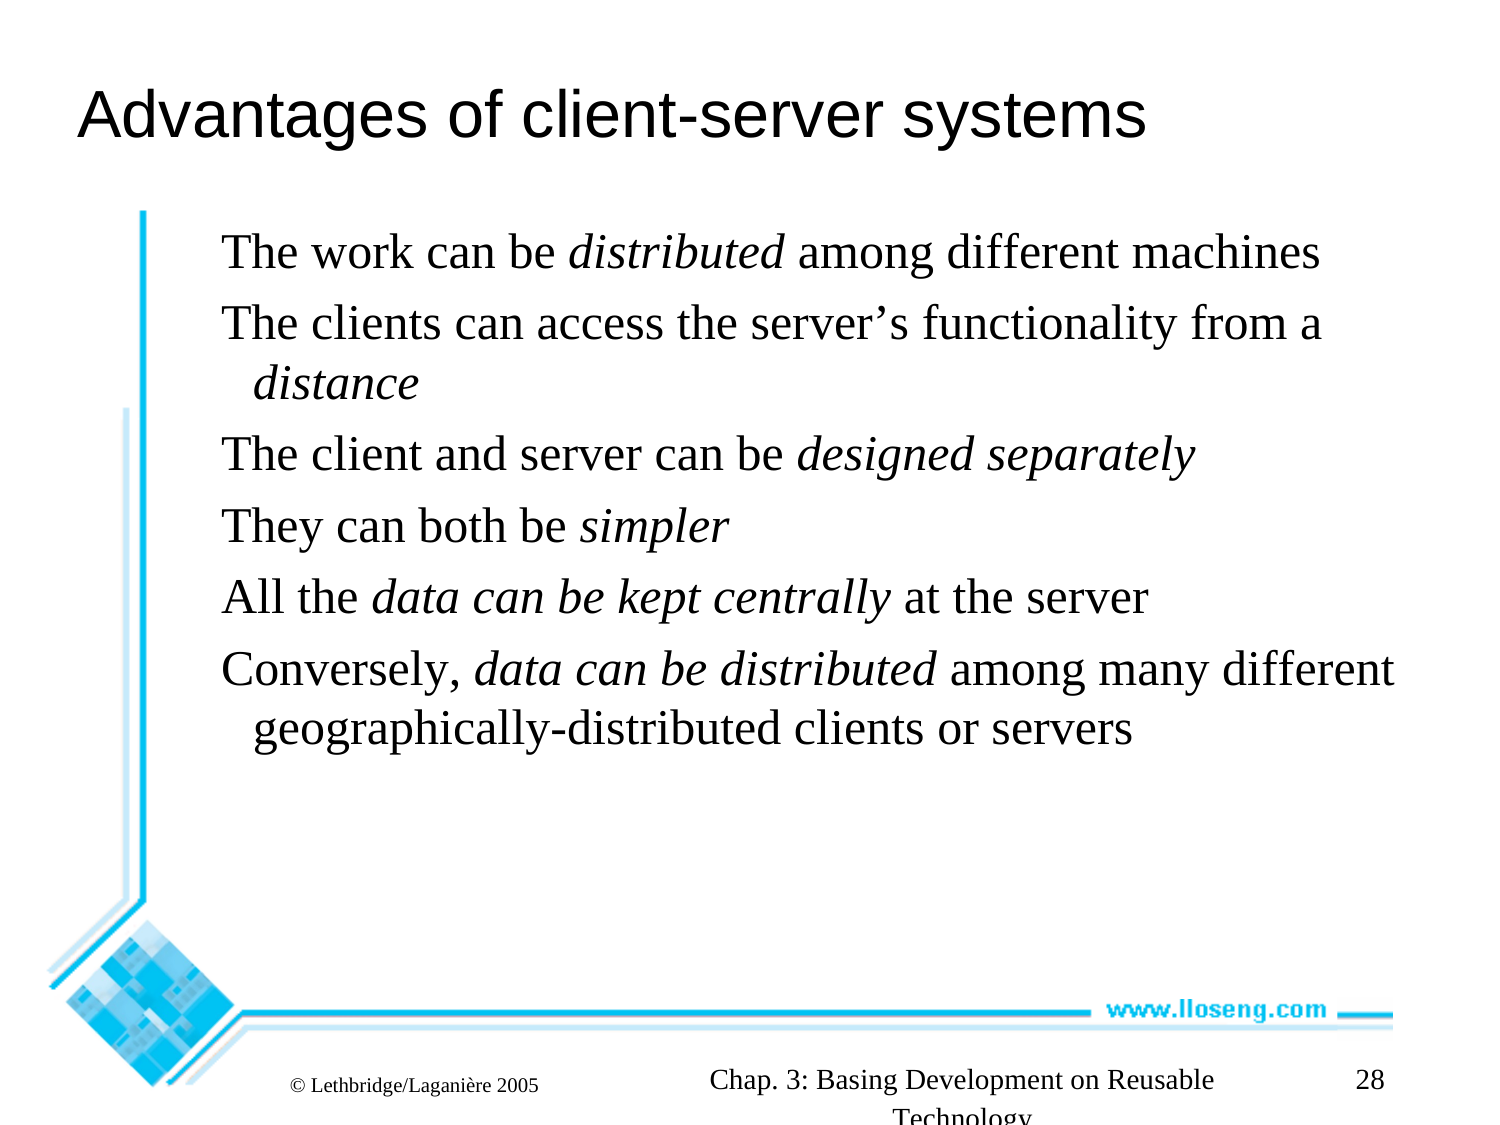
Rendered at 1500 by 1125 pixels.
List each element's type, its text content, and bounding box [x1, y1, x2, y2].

picture [35, 199, 1363, 1089]
list The work can be distributed among different machines The clients can access the server’s functionality from a distance The client and server can be designed separately They can both be simpler All the data can be kept centrally at the server Conversely, data can be distributed among many different geographically-distributed clients or servers [174, 212, 1413, 1011]
picture [163, 984, 174, 1006]
text_box Chap. 3: Basing Development on Reusable Technology [624, 1050, 1300, 1125]
text_box © Lethbridge/Laganière 2005 [275, 1062, 601, 1125]
title Advantages of client-server systems [62, 37, 1413, 188]
text_box 15 [1325, 1050, 1401, 1125]
